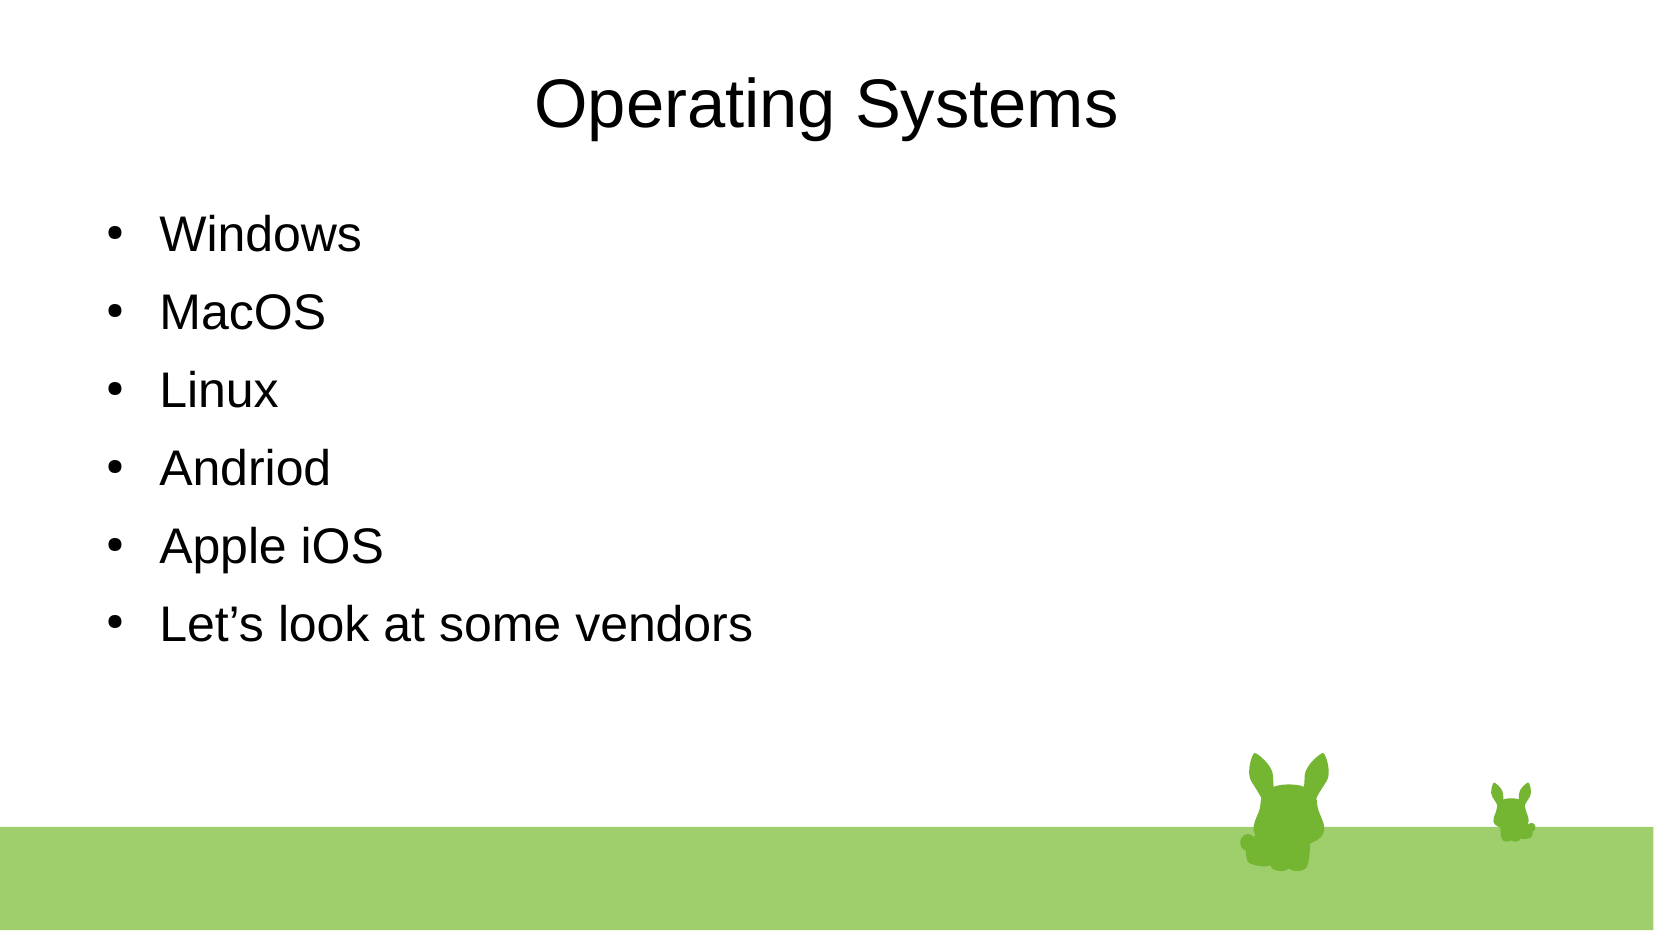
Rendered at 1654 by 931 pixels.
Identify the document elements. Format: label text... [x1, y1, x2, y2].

list Windows MacOS Linux Andriod Apple iOS Let’s look at some vendors [88, 206, 1565, 739]
title Operating Systems [88, 29, 1565, 178]
